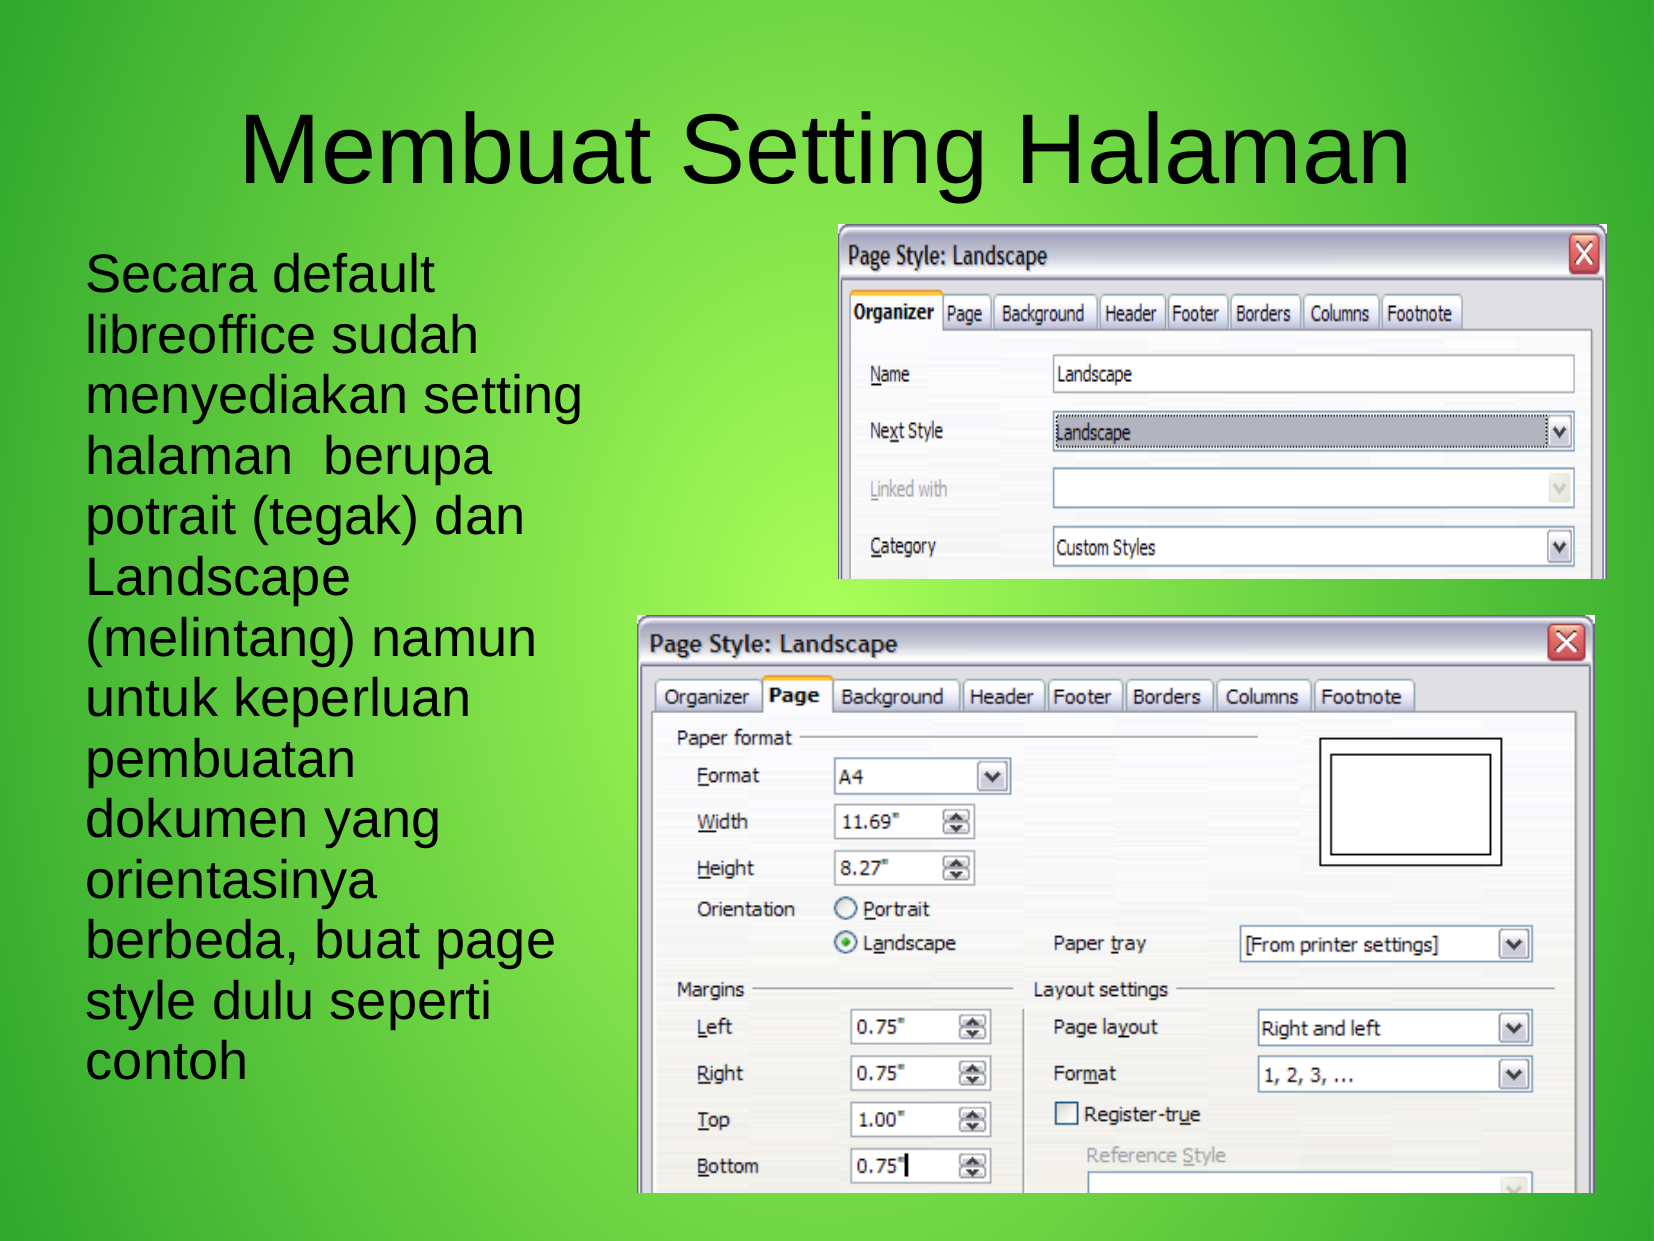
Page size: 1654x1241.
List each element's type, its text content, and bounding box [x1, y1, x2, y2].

title Membuat Setting Halaman [82, 47, 1571, 252]
picture [637, 615, 1595, 1193]
text_box Secara default libreoffice sudah menyediakan setting halaman berupa potrait (tegak) dan Landscape (melintang) namun untuk keperluan pembuatan dokumen yang orientasinya berbeda, buat page style dulu seperti contoh [70, 236, 603, 1103]
picture [838, 224, 1607, 579]
